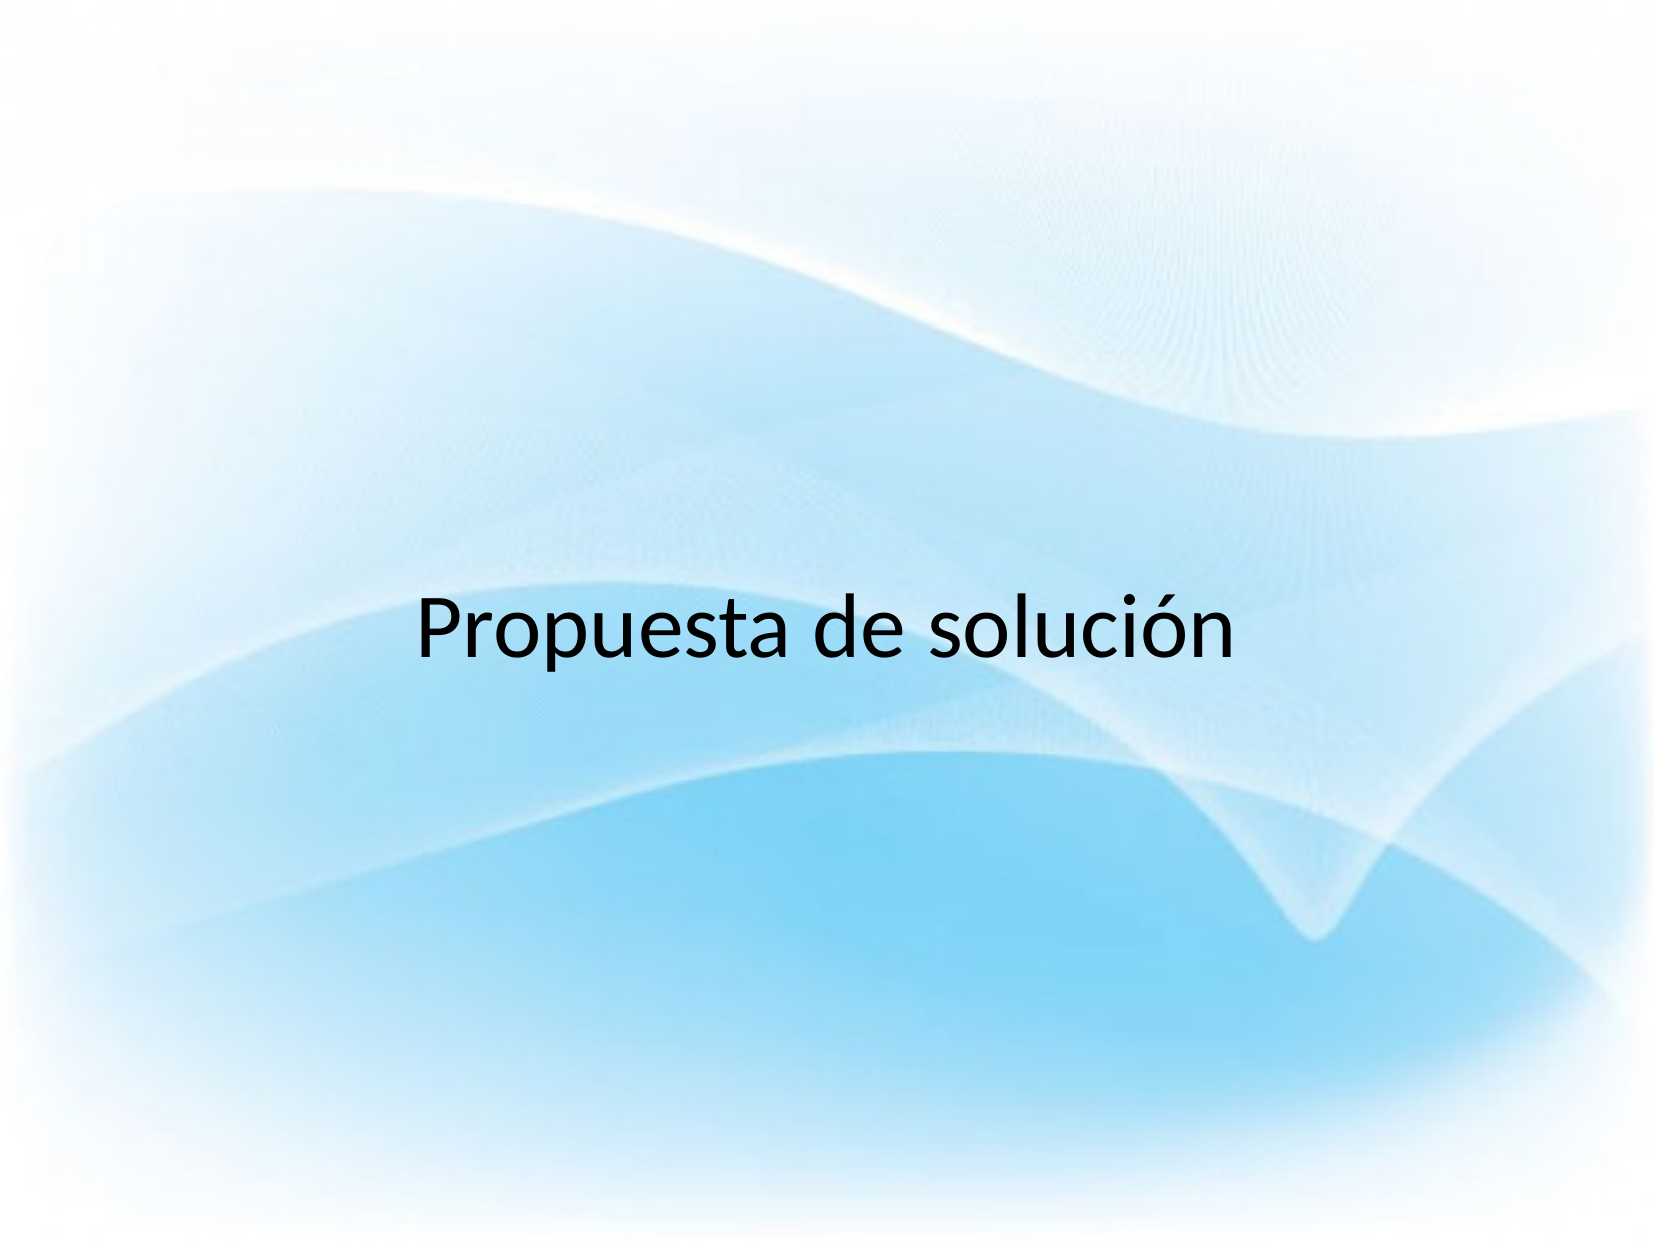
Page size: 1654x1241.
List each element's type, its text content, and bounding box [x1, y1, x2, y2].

picture [0, 0, 1654, 1241]
title Propuesta de solución [82, 517, 1571, 725]
